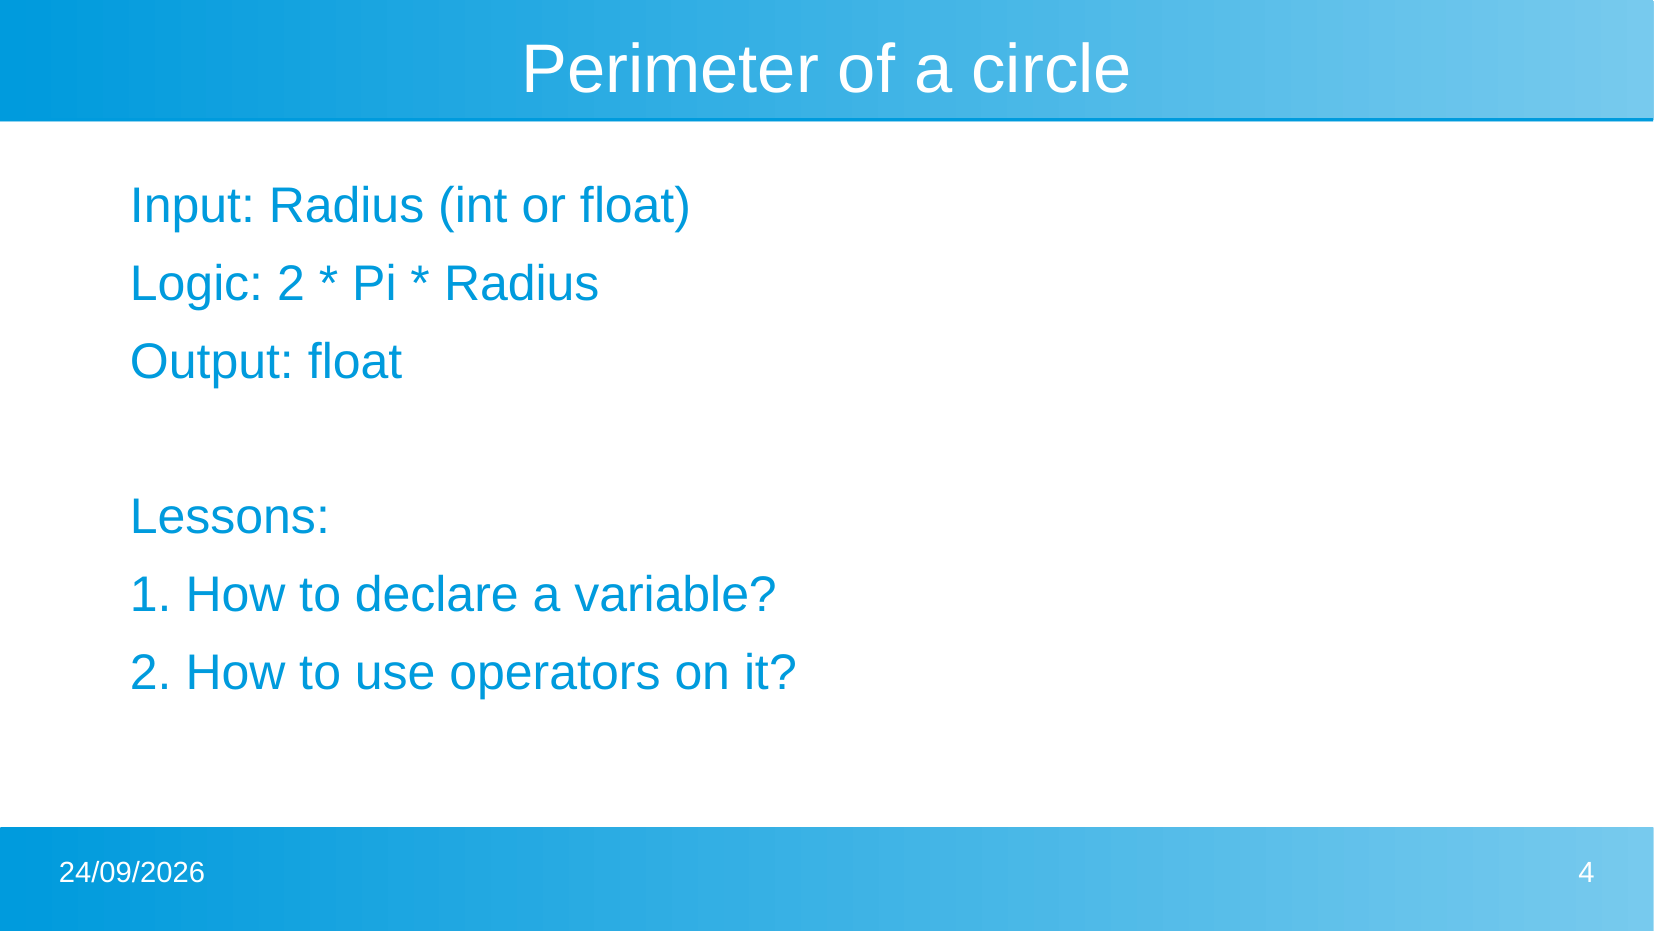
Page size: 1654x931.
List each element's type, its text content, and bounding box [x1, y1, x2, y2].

title Perimeter of a circle [59, 29, 1595, 108]
list Input: Radius (int or float) Logic: 2 * Pi * Radius Output: float Lessons: 1. How to declare a variable? 2. How to use operators on it? [59, 177, 1595, 768]
